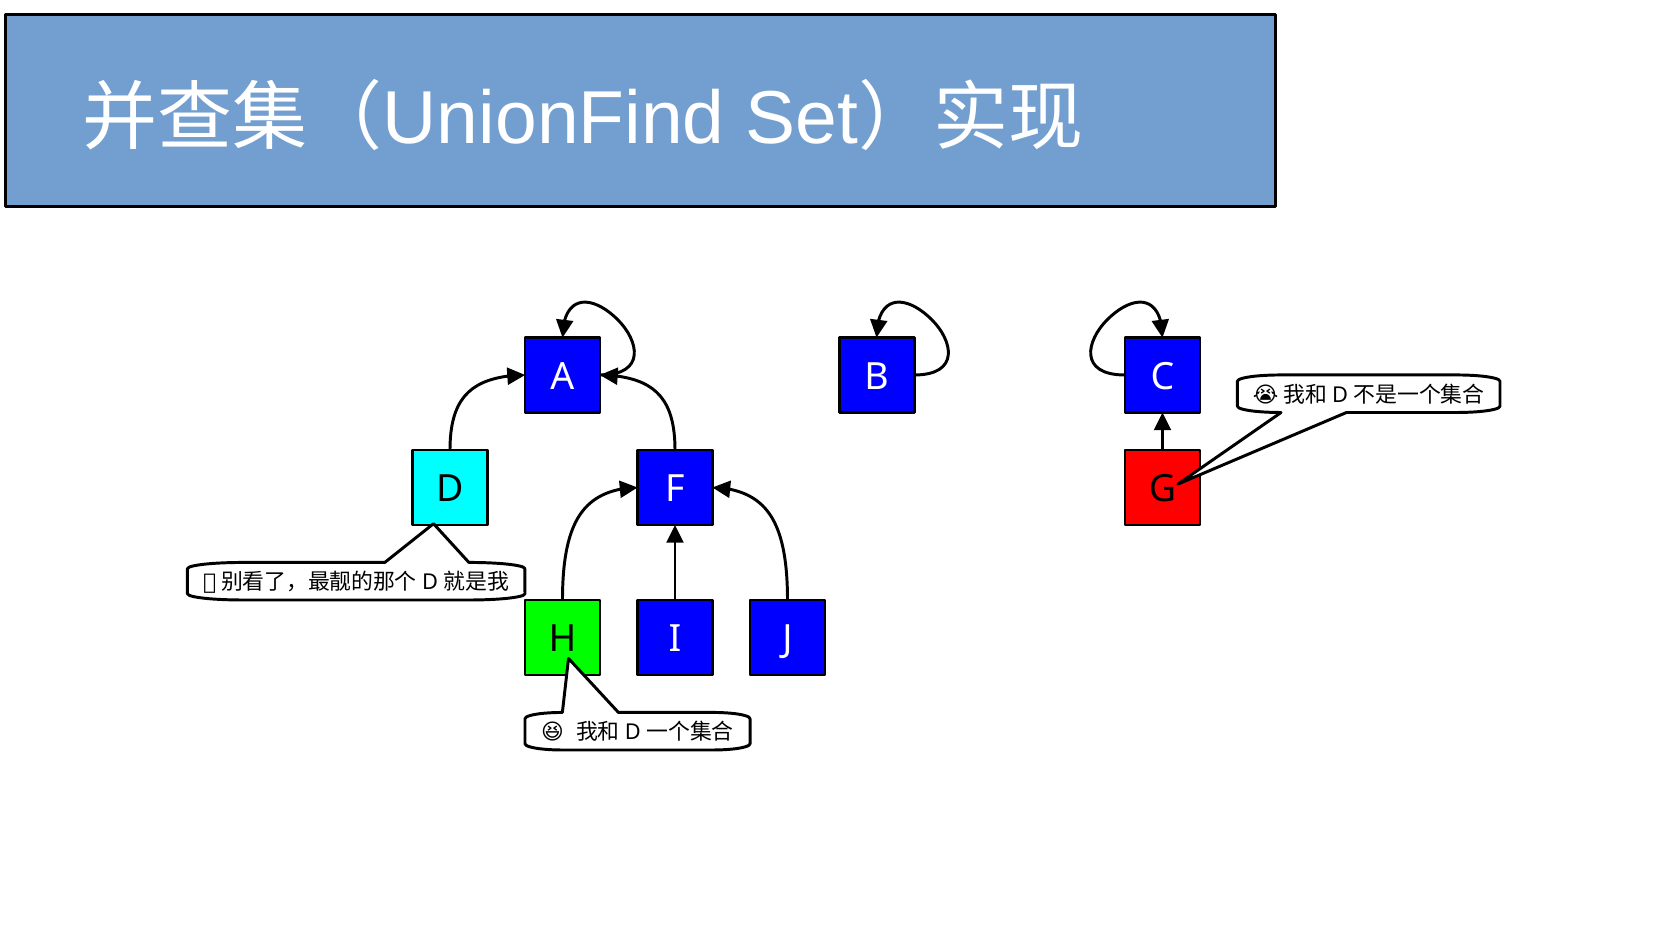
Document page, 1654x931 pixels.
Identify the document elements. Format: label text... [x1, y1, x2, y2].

text_box 😆 我和D一个集合 [525, 658, 751, 751]
text_box J [750, 600, 826, 676]
text_box 😭我和D不是一个集合 [1177, 374, 1501, 485]
text_box H [525, 600, 601, 676]
text_box A [525, 337, 601, 413]
text_box 💪别看了，最靓的那个D就是我 [187, 523, 526, 601]
text_box C [1125, 337, 1201, 413]
text_box D [412, 450, 488, 526]
text_box G [1125, 450, 1201, 526]
text_box I [637, 600, 713, 676]
text_box F [637, 450, 713, 526]
title 并查集（UnionFind Set）实现 [82, 44, 1235, 192]
text_box B [839, 337, 915, 413]
